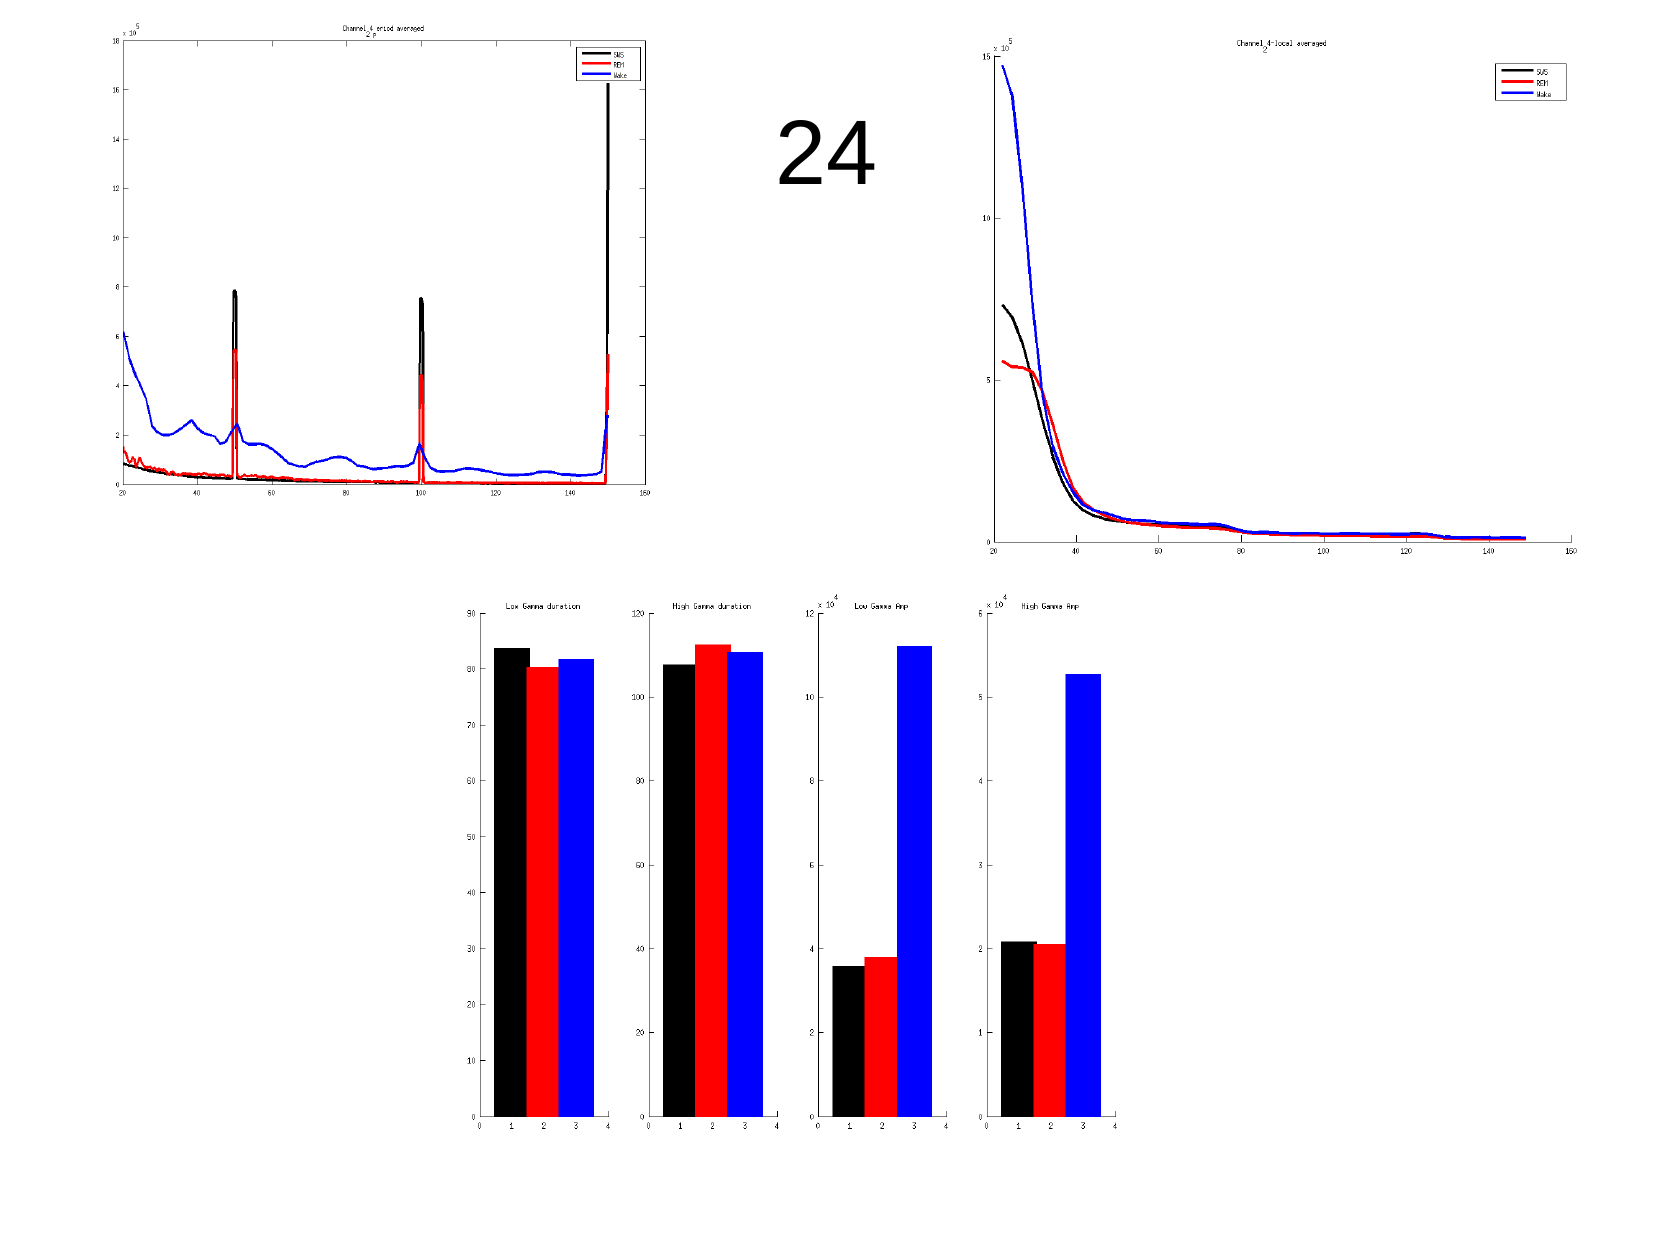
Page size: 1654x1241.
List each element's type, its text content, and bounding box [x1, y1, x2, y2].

picture [373, 11, 1642, 1184]
picture [35, 0, 709, 544]
title 24 [709, 49, 897, 257]
